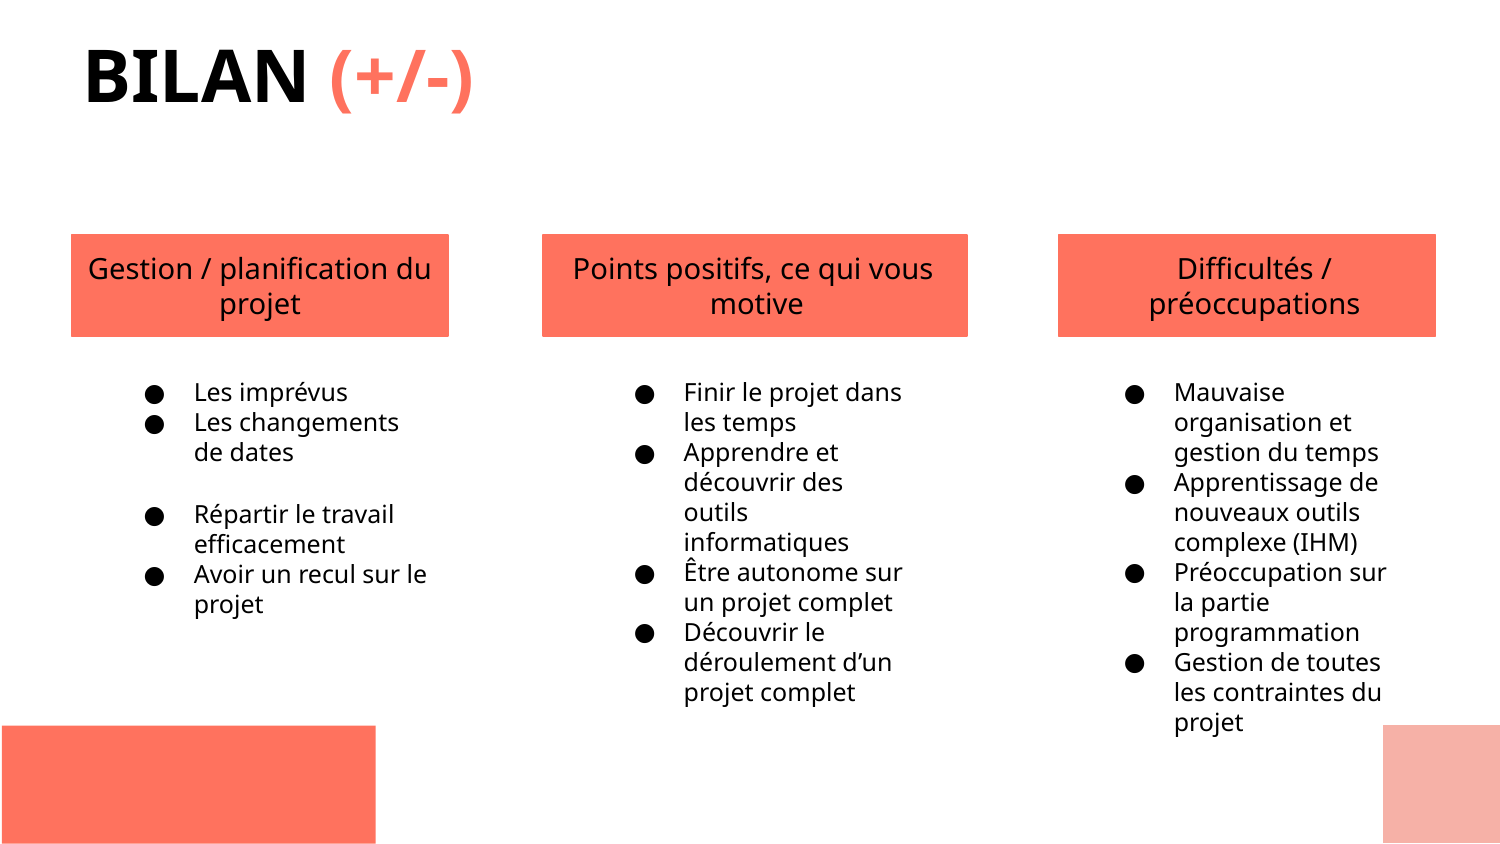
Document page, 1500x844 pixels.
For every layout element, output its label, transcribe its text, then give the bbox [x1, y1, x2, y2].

text_box Points positifs, ce qui vous motive [507, 234, 1007, 335]
text_box Mauvaise organisation et gestion du temps Apprentissage de nouveaux outils complexe (IHM) Préoccupation sur la partie programmation Gestion de toutes les contraintes du projet [1083, 361, 1411, 752]
text_box Gestion / planification du projet [64, 234, 456, 335]
text_box [1058, 234, 1436, 336]
title BILAN (+/-) [67, 24, 919, 210]
text_box Finir le projet dans les temps Apprendre et découvrir des outils informatiques Être autonome sur un projet complet Découvrir le déroulement d’un projet complet [593, 361, 921, 722]
text_box Les imprévus Les changements de dates Répartir le travail efficacement Avoir un recul sur le projet [103, 361, 449, 634]
text_box Difficultés / préoccupations [1098, 234, 1411, 335]
